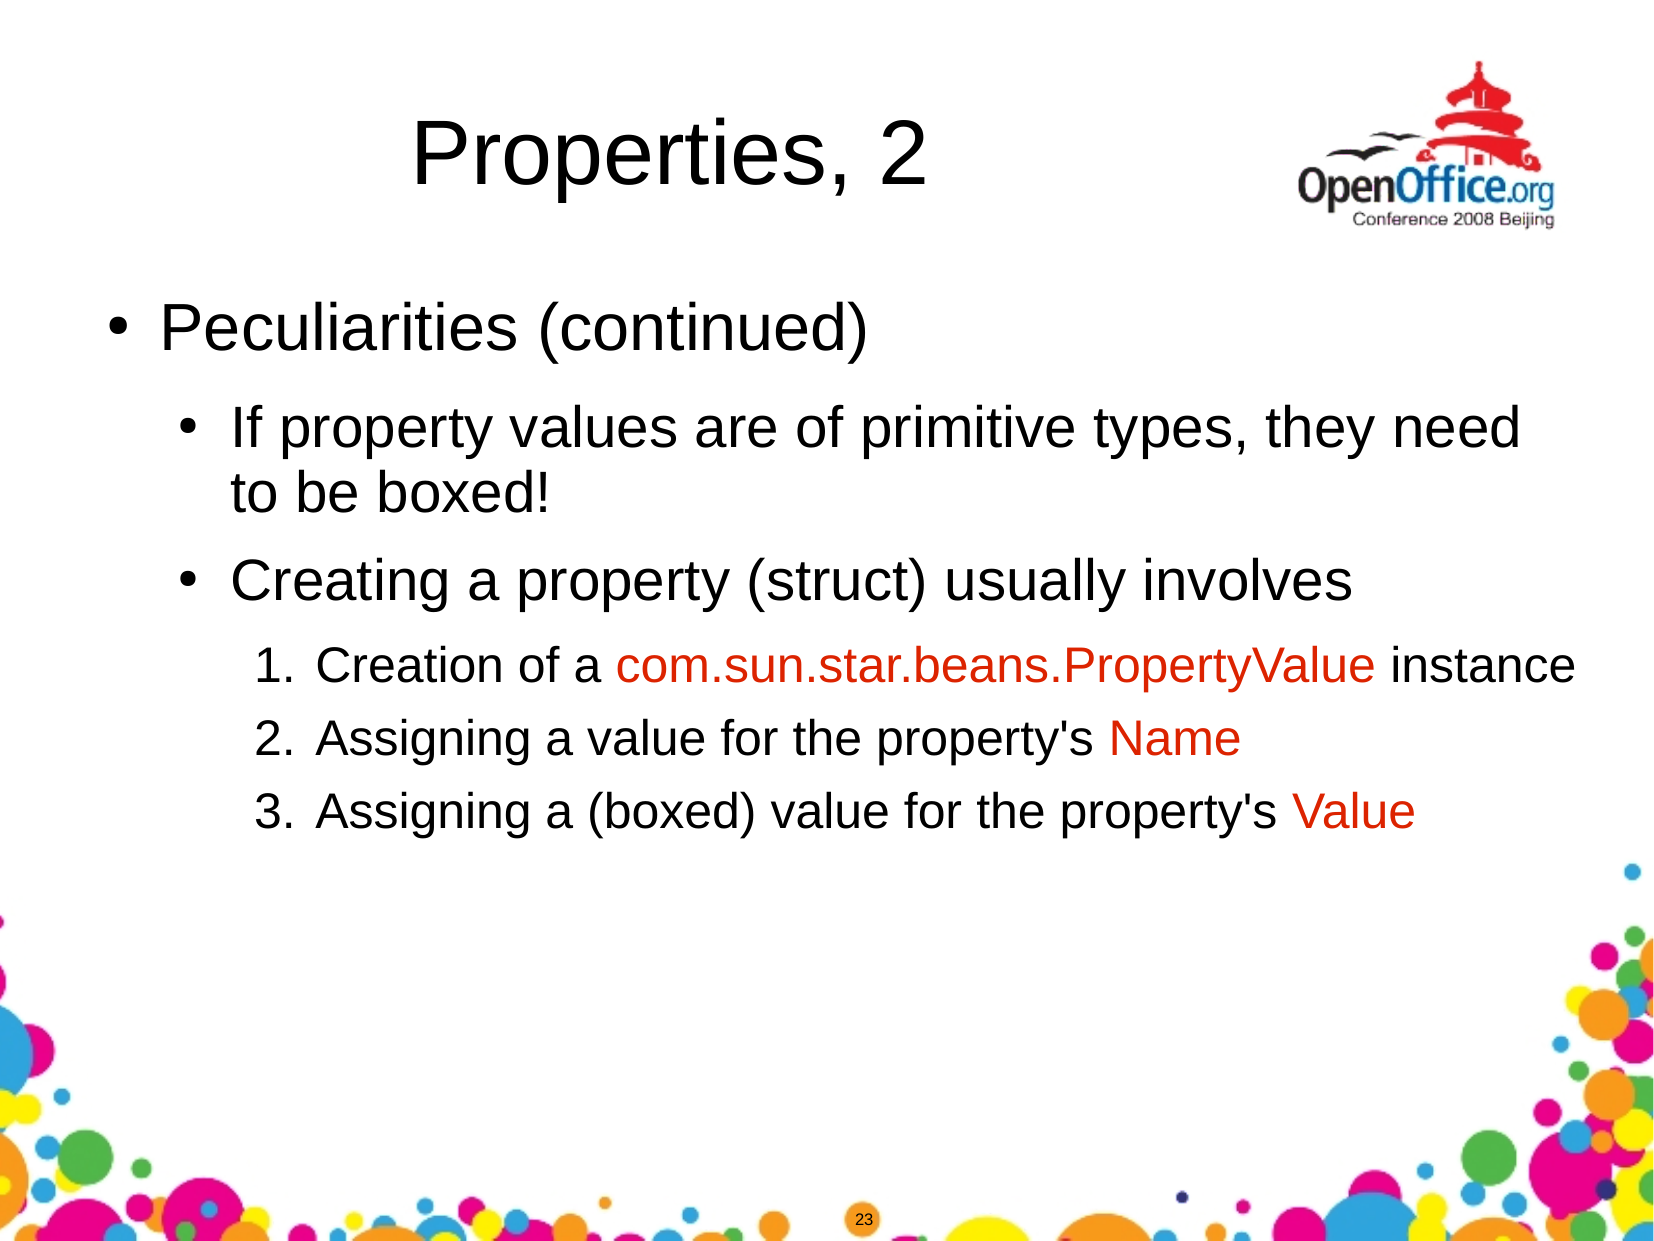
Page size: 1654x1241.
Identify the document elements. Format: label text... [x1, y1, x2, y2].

title Properties, 2 [82, 56, 1258, 250]
picture [0, 810, 1654, 1241]
picture [1285, 51, 1569, 250]
list Peculiarities (continued) If property values are of primitive types, they need to be boxed! Creating a property (struct) usually involves Creation of a com.sun.star.beans.PropertyValue instance Assigning a value for the property's Name Assigning a (boxed) value for the property's Value [88, 290, 1577, 1094]
